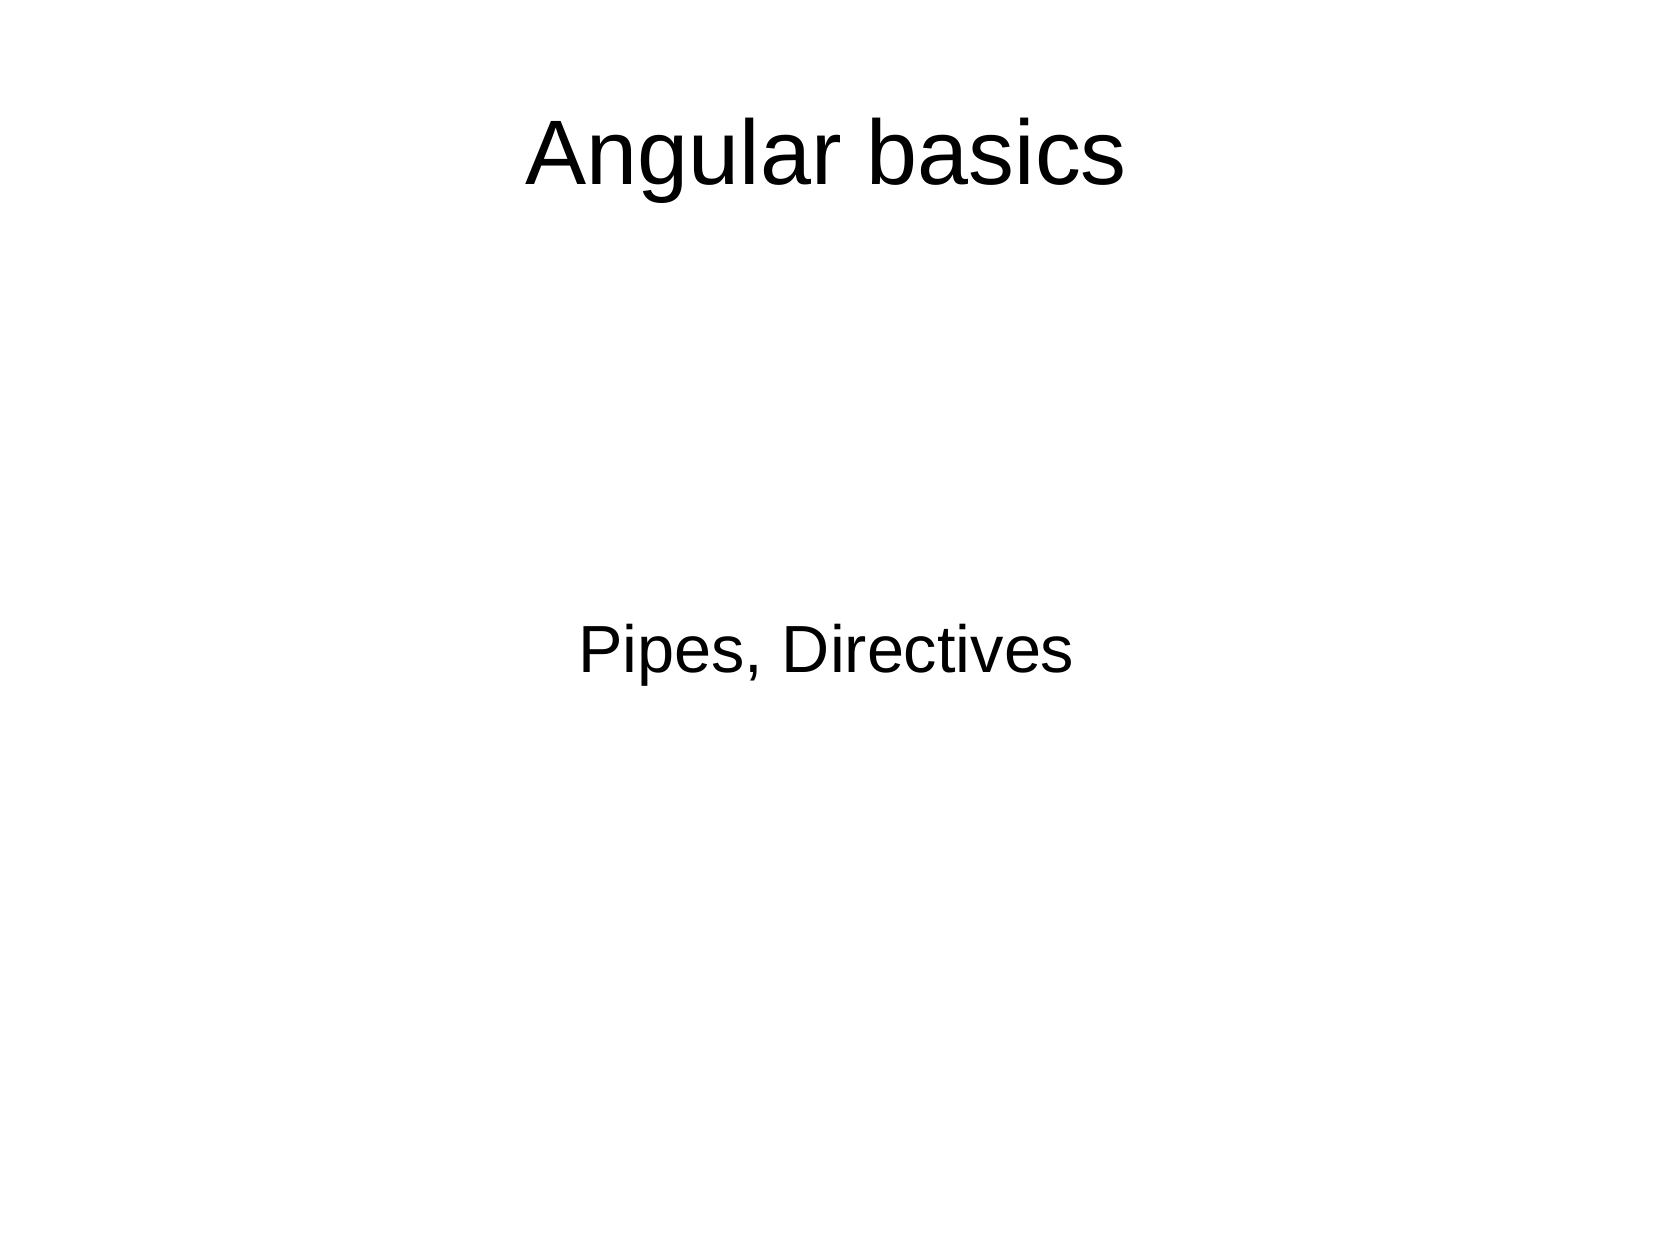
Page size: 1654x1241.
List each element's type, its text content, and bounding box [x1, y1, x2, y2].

title Angular basics [82, 49, 1571, 257]
subtitle Pipes, Directives [82, 290, 1571, 1010]
